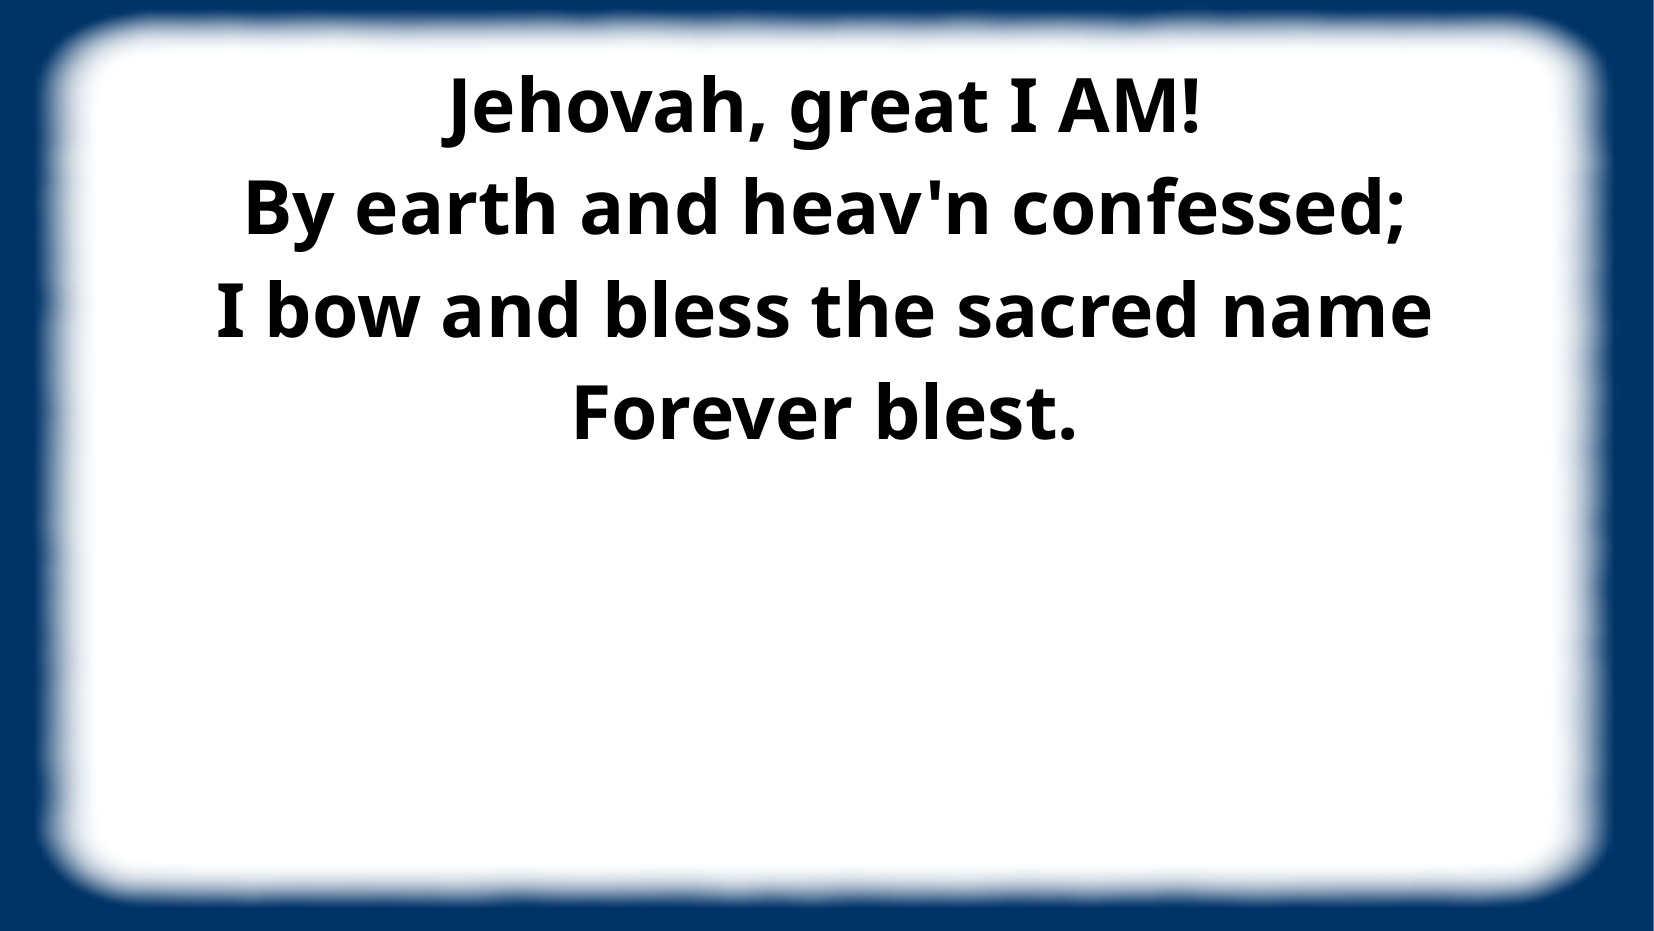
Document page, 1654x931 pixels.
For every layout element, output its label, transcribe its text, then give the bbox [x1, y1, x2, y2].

picture [0, 0, 1654, 931]
text_box Jehovah, great I AM! By earth and heav'n confessed; I bow and bless the sacred name Forever blest. [105, 45, 1546, 460]
